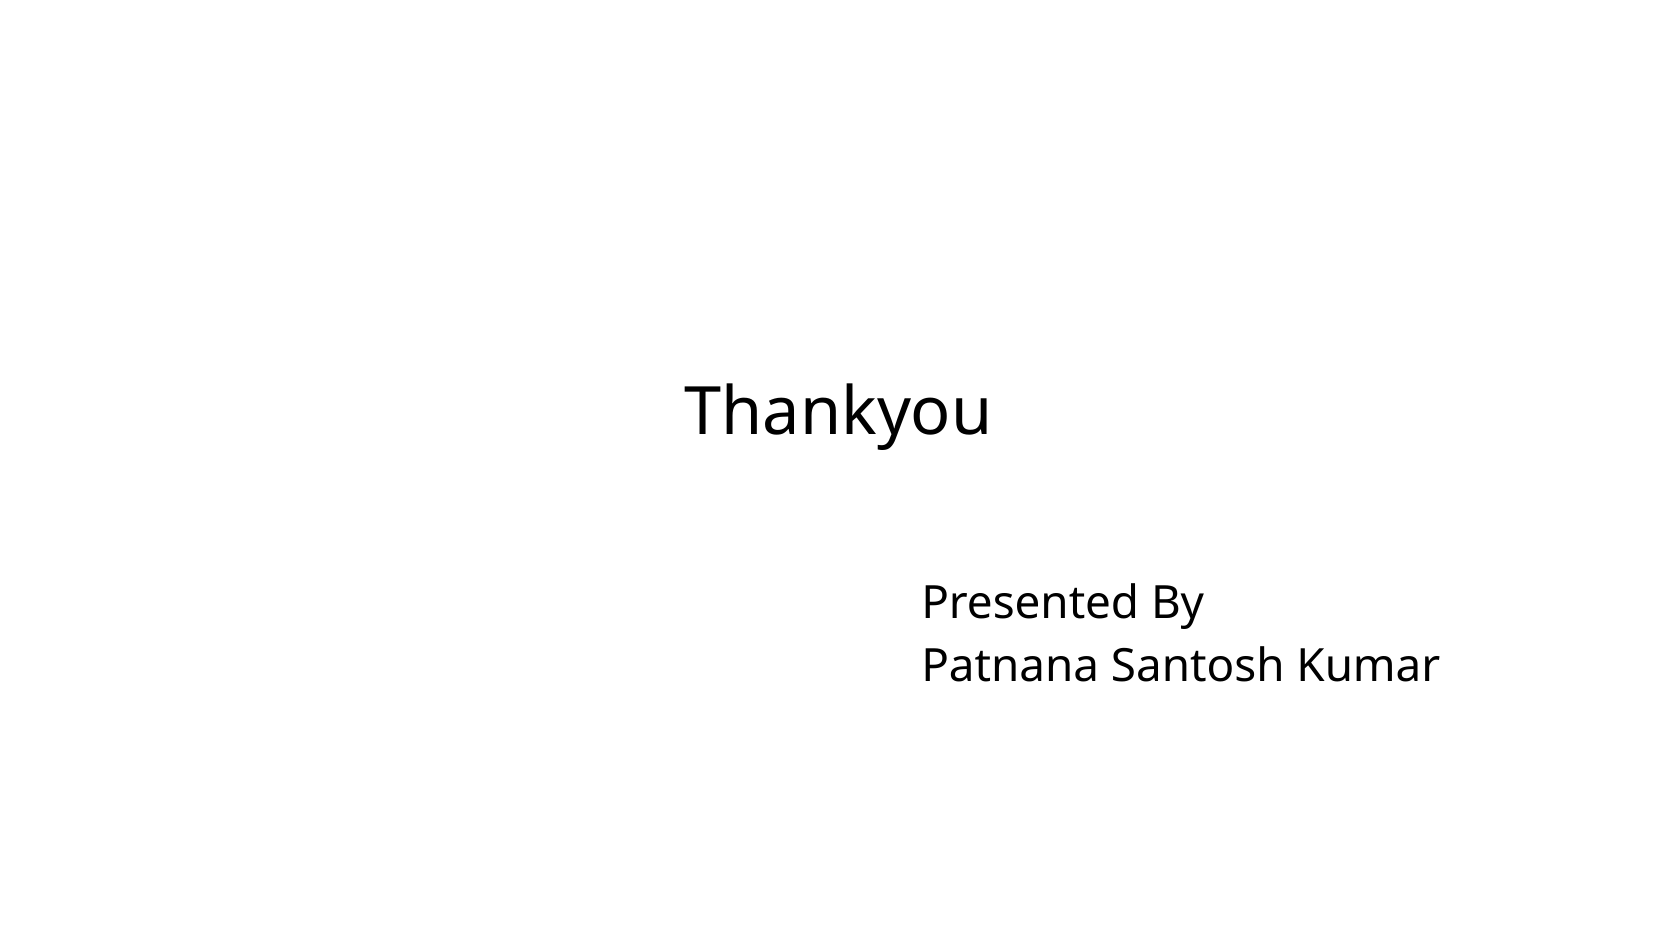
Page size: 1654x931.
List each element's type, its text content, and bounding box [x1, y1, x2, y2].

title Thankyou [94, 330, 1583, 486]
text_box Presented By Patnana Santosh Kumar [921, 507, 1619, 758]
